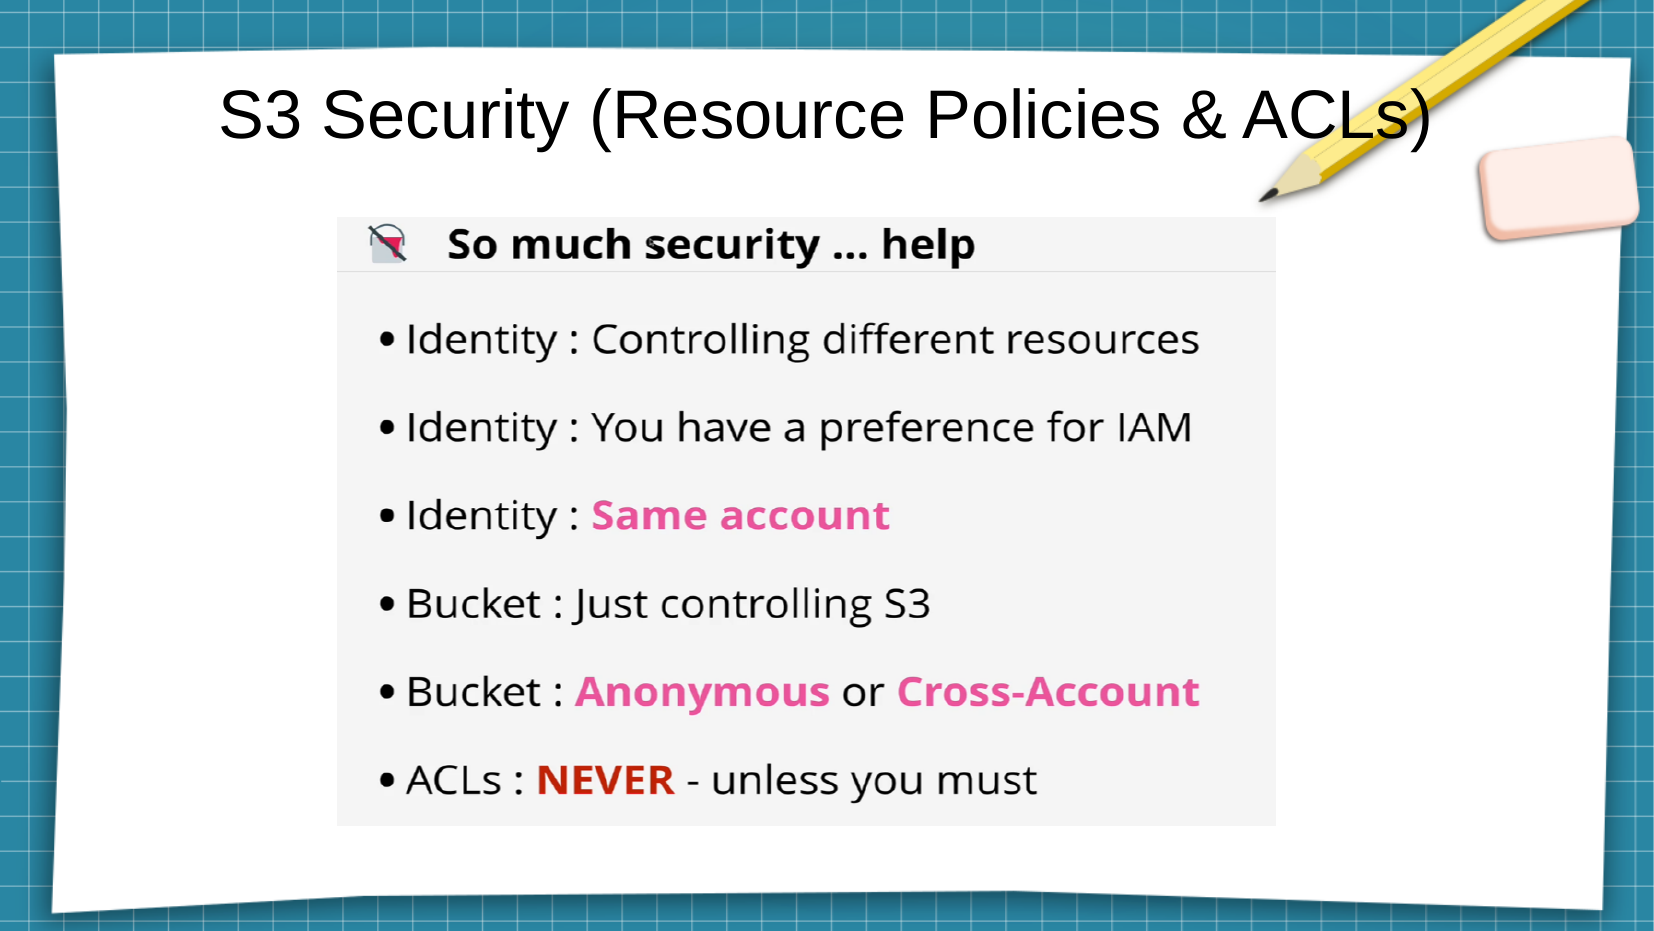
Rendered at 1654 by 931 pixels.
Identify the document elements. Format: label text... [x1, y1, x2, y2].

title S3 Security (Resource Policies & ACLs) [82, 37, 1571, 193]
picture [0, 0, 1654, 931]
